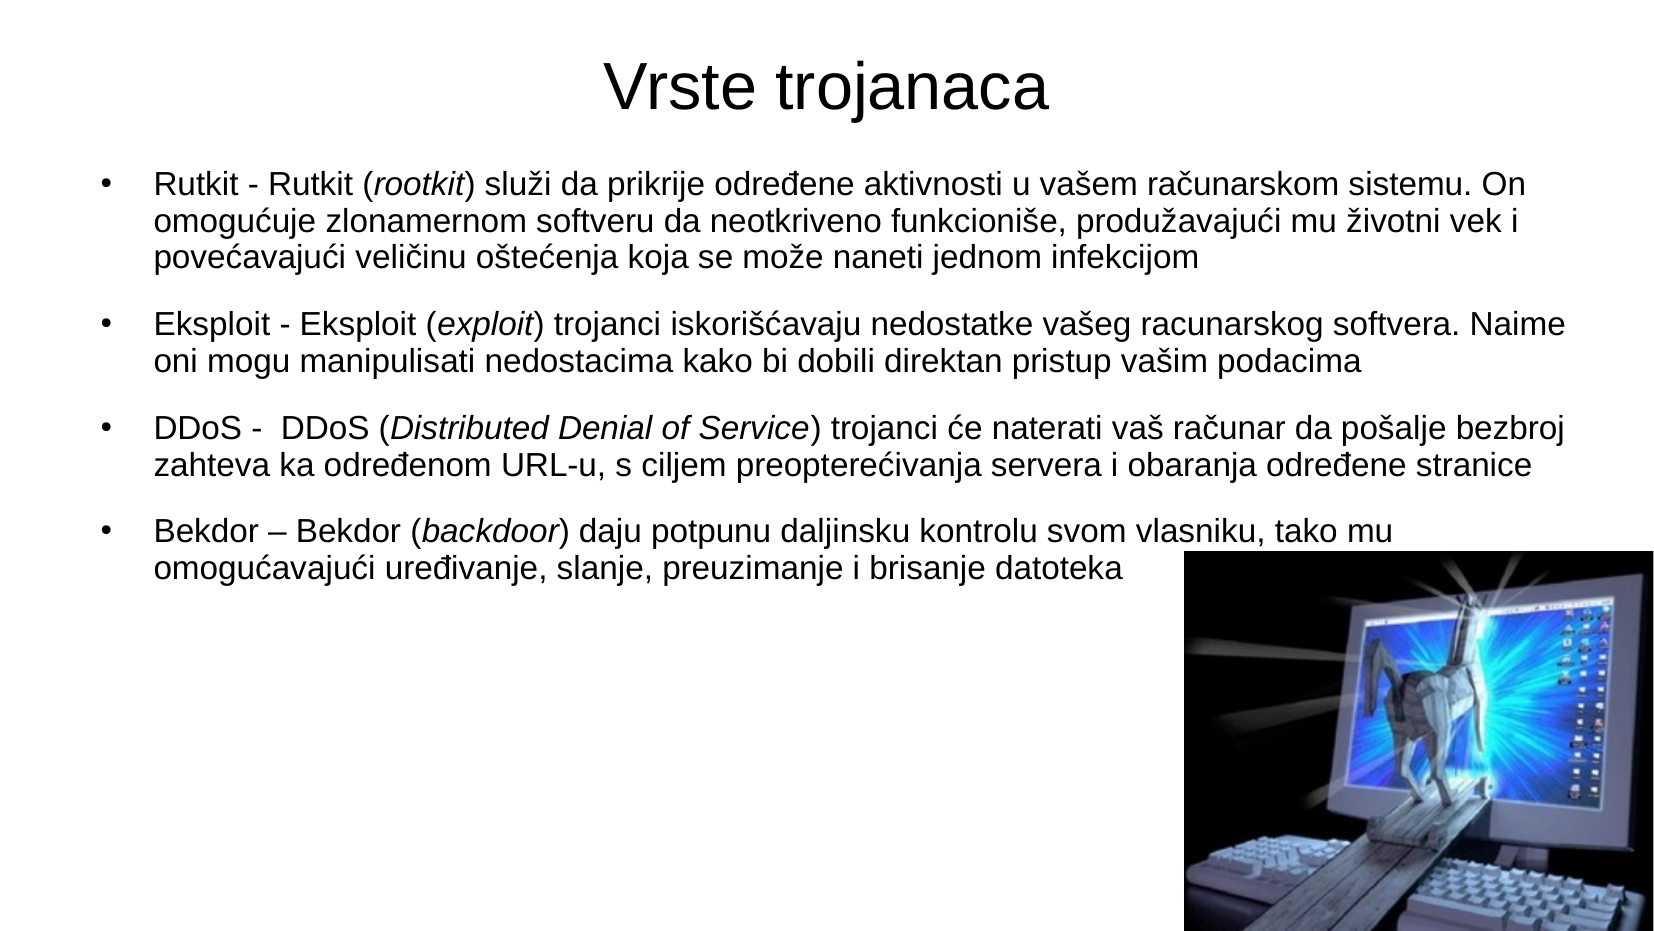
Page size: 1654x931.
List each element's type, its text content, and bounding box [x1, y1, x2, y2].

title Vrste trojanaca [82, 37, 1571, 136]
list Rutkit - Rutkit (rootkit) služi da prikrije određene aktivnosti u vašem računarskom sistemu. On omogućuje zlonamernom softveru da neotkriveno funkcioniše, produžavajući mu životni vek i povećavajući veličinu oštećenja koja se može naneti jednom infekcijom Eksploit - Eksploit (exploit) trojanci iskorišćavaju nedostatke vašeg racunarskog softvera. Naime oni mogu manipulisati nedostacima kako bi dobili direktan pristup vašim podacima DDoS - DDoS (Distributed Denial of Service) trojanci će naterati vaš računar da pošalje bezbroj zahteva ka određenom URL-u, s ciljem preopterećivanja servera i obaranja određene stranice Bekdor – Bekdor (backdoor) daju potpunu daljinsku kontrolu svom vlasniku, tako mu omogućavajući uređivanje, slanje, preuzimanje i brisanje datoteka [82, 165, 1571, 758]
picture [1184, 551, 1654, 931]
